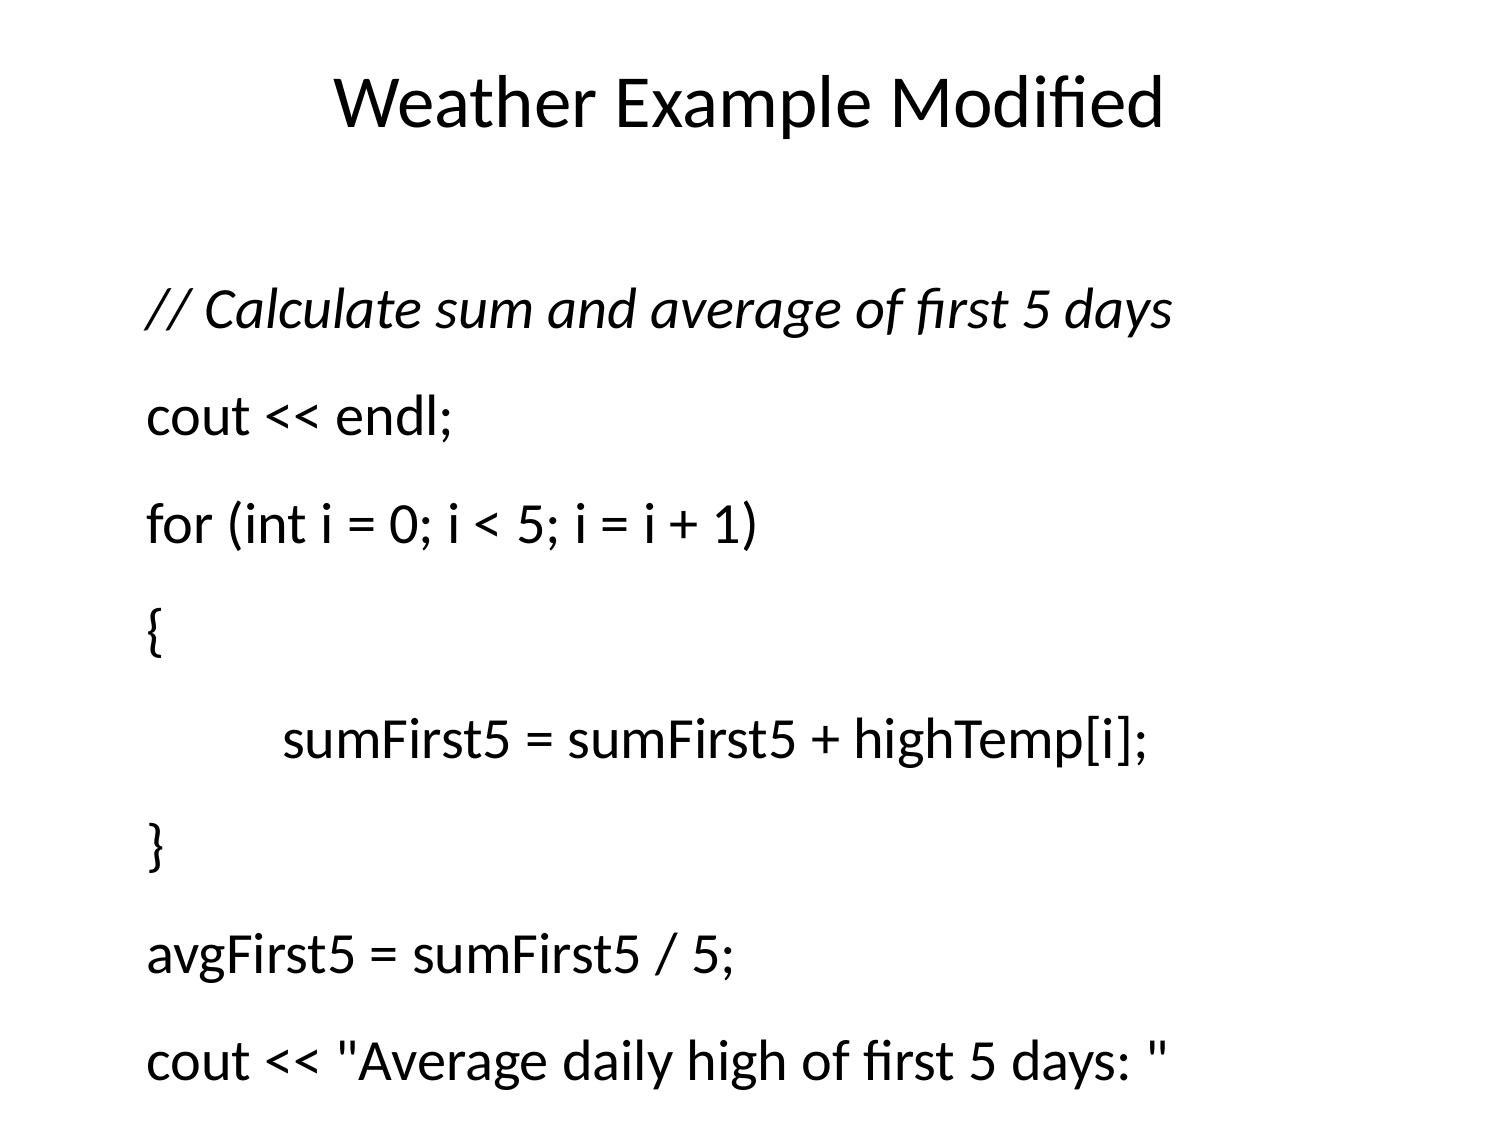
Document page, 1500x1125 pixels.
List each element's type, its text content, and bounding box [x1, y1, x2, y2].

title Weather Example Modified [75, 45, 1425, 233]
list // Calculate sum and average of first 5 days cout << endl; for (int i = 0; i < 5; i = i + 1) { sumFirst5 = sumFirst5 + highTemp[i]; } avgFirst5 = sumFirst5 / 5; cout << "Average daily high of first 5 days: " << avgFirst5 << endl; [75, 262, 1425, 1005]
